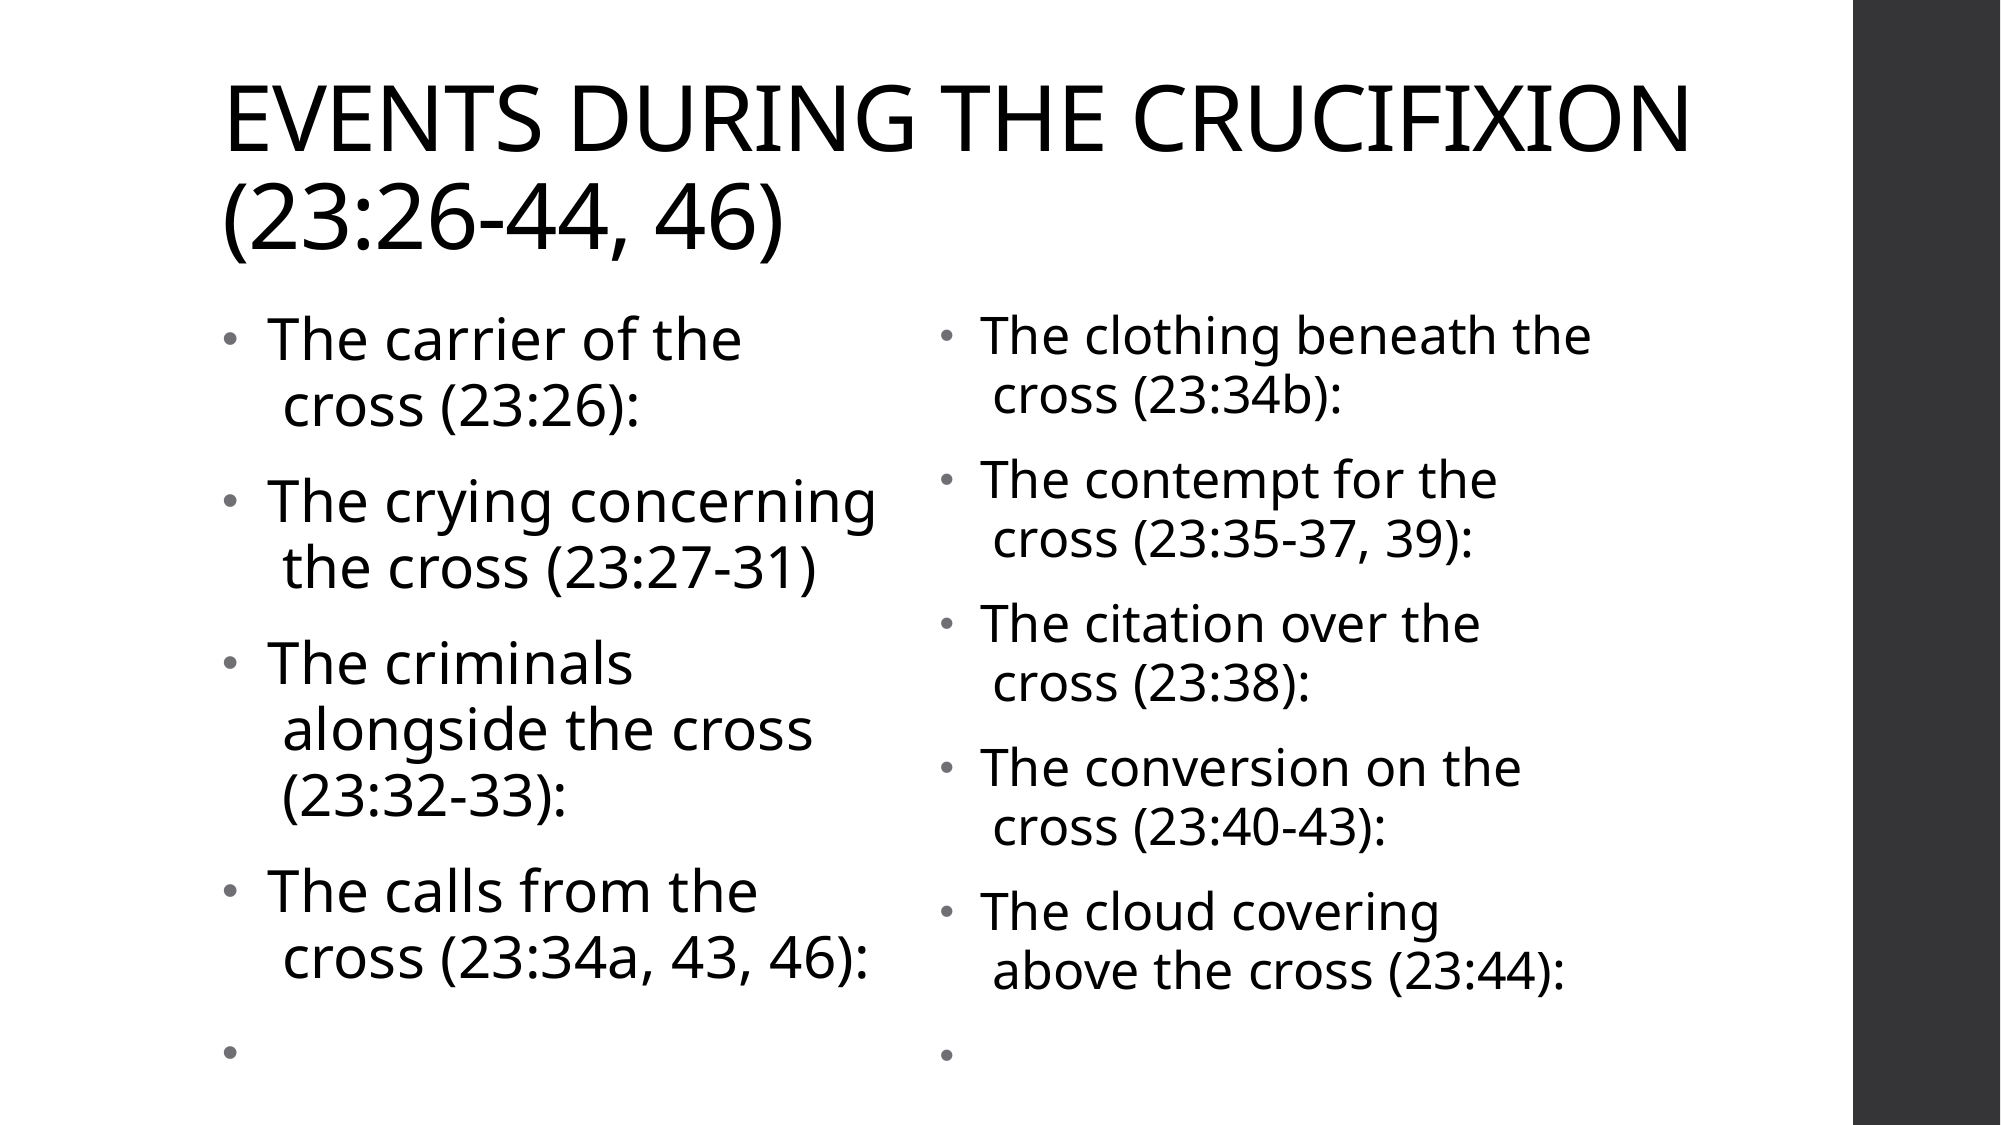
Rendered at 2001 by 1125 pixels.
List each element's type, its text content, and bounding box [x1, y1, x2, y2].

list The clothing beneath the cross (23:34b): The contempt for the cross (23:35-37, 39): The citation over the cross (23:38): The conversion on the cross (23:40-43): The cloud covering above the cross (23:44): [924, 299, 1617, 1014]
title EVENTS DURING THE CRUCIFIXION (23:26-44, 46) [206, 60, 1797, 278]
list The carrier of the cross (23:26): The crying concerning the cross (23:27-31) The criminals alongside the cross (23:32-33): The calls from the cross (23:34a, 43, 46): [207, 299, 900, 1014]
